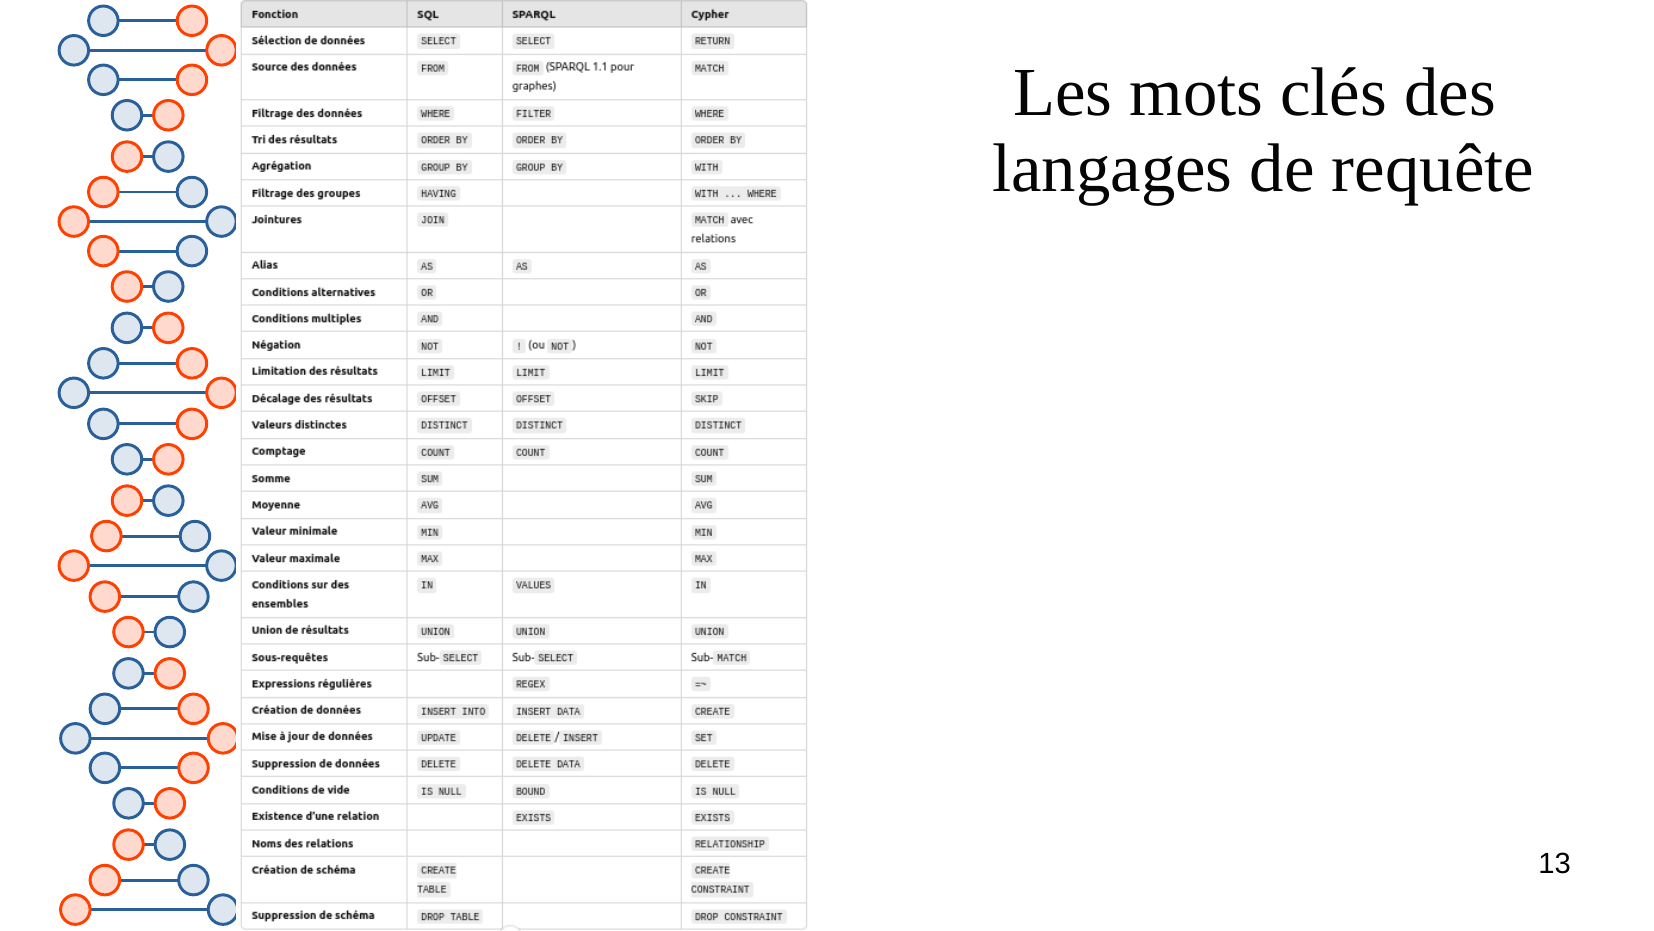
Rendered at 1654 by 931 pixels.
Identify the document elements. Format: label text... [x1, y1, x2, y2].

picture [236, 0, 812, 931]
title Les mots clés des langages de requête [812, 53, 1654, 207]
